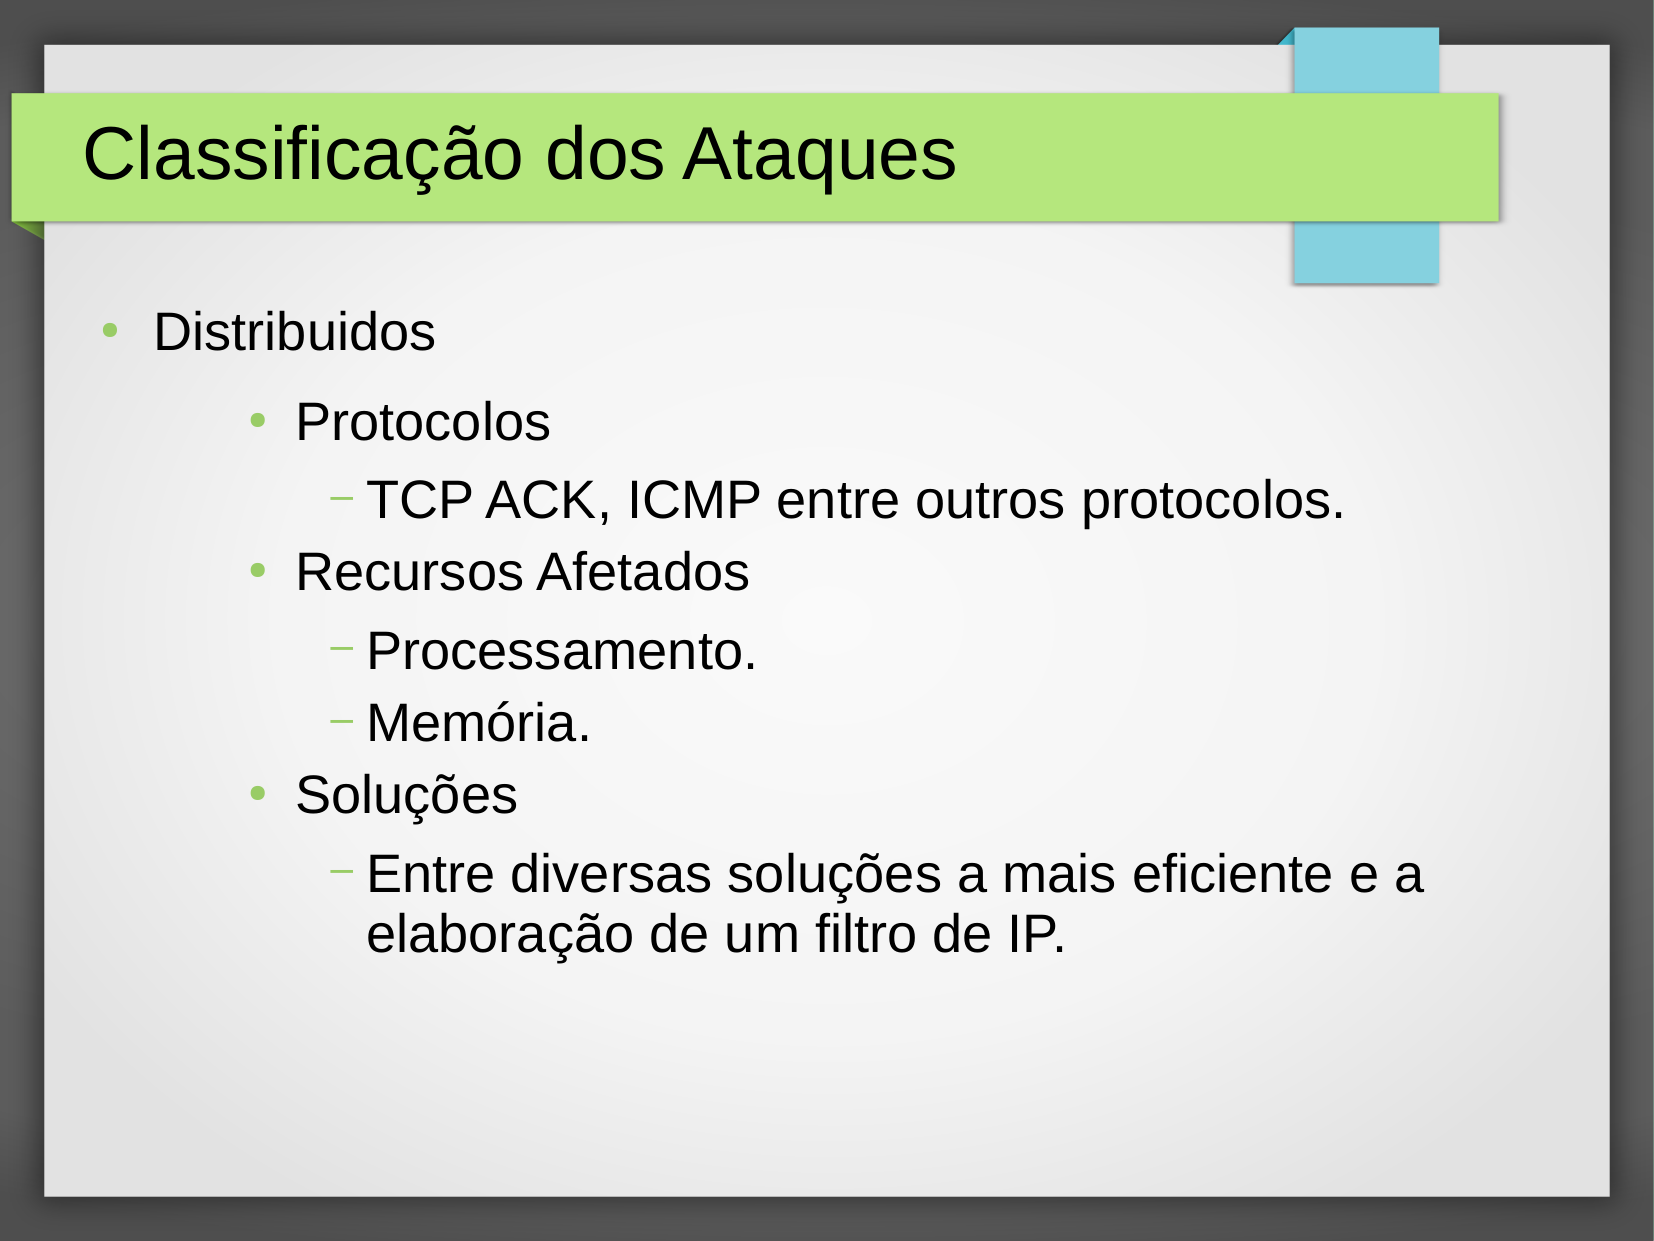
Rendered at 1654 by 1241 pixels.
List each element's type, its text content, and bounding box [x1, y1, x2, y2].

picture [0, 0, 1654, 1241]
list Distribuidos Protocolos TCP ACK, ICMP entre outros protocolos. Recursos Afetados Processamento. Memória. Soluções Entre diversas soluções a mais eficiente e a elaboração de um filtro de IP. [82, 301, 1571, 1021]
title Classificação dos Ataques [82, 94, 1264, 213]
